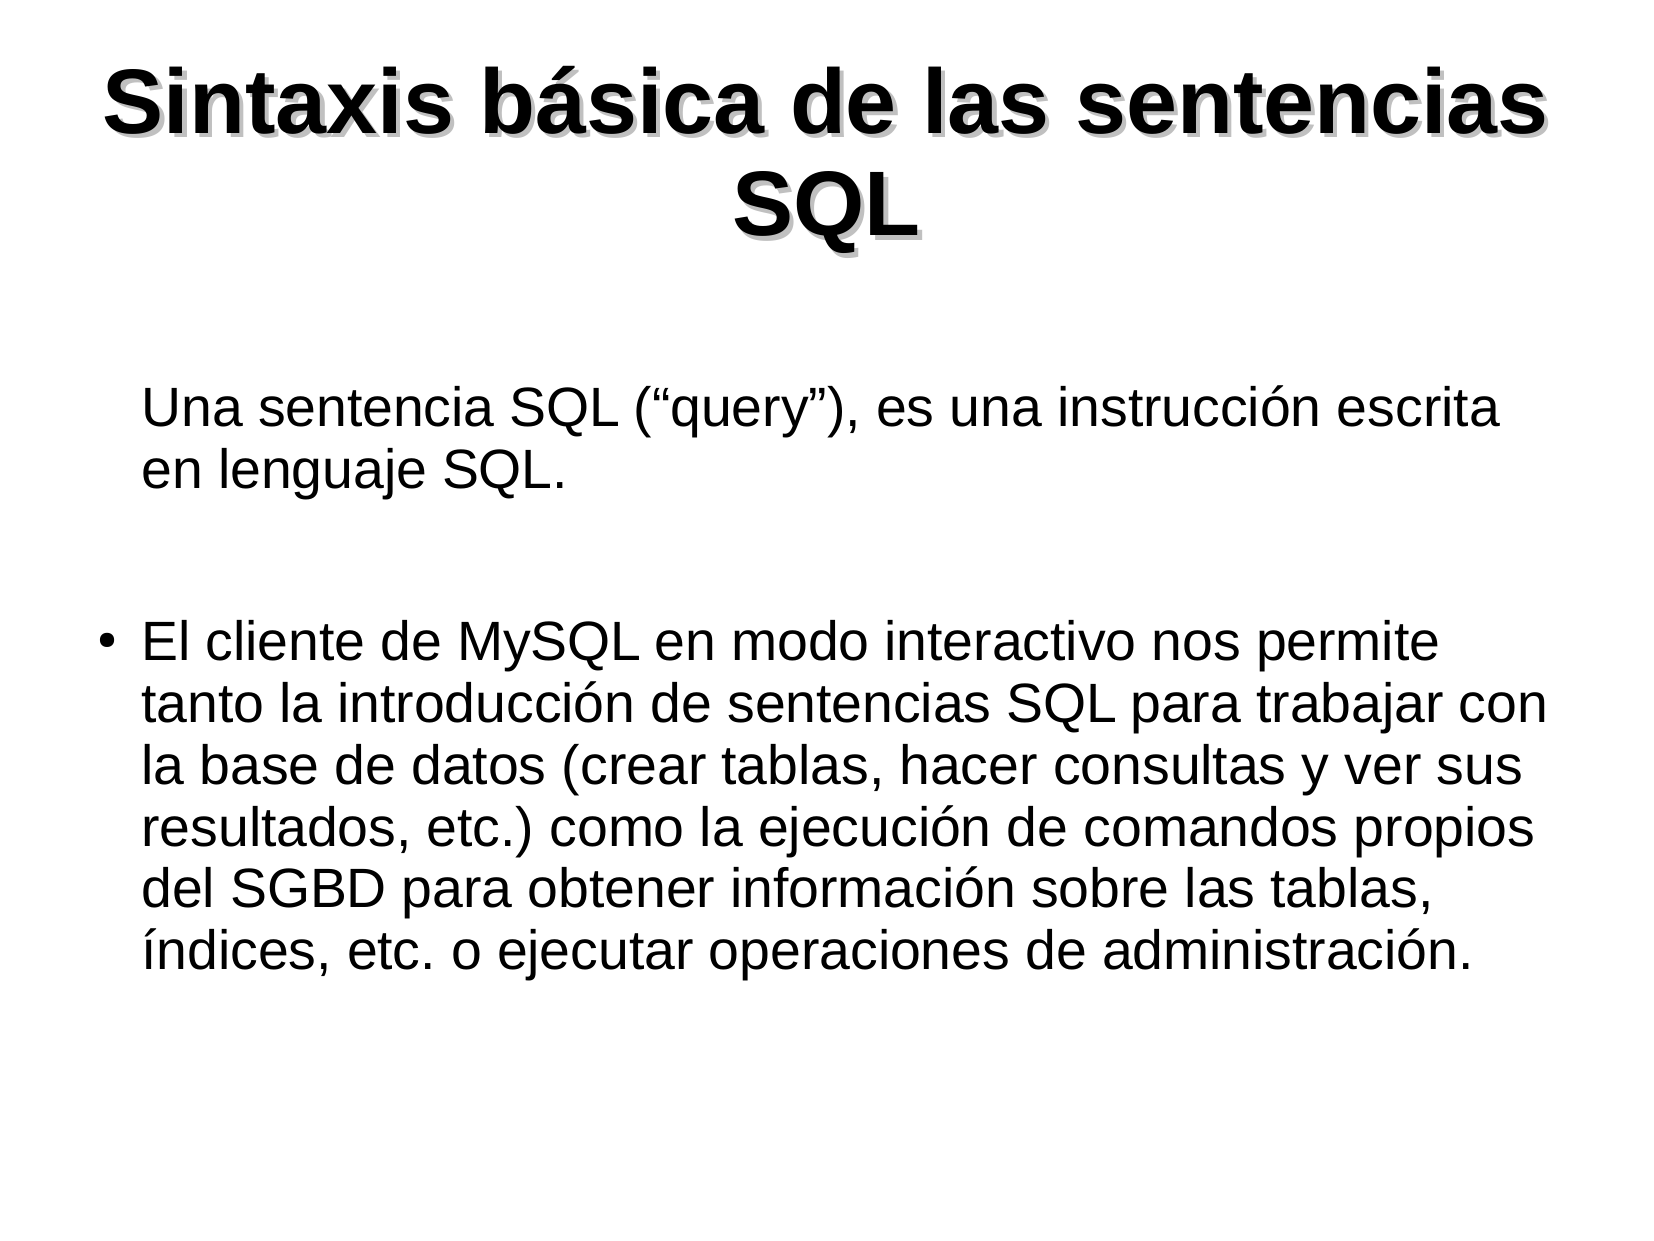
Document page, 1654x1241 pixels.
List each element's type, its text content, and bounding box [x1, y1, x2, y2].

title Sintaxis básica de las sentencias SQL [82, 49, 1571, 257]
list Una sentencia SQL (“query”), es una instrucción escrita en lenguaje SQL. El cliente de MySQL en modo interactivo nos permite tanto la introducción de sentencias SQL para trabajar con la base de datos (crear tablas, hacer consultas y ver sus resultados, etc.) como la ejecución de comandos propios del SGBD para obtener información sobre las tablas, índices, etc. o ejecutar operaciones de administración. [82, 290, 1571, 1010]
